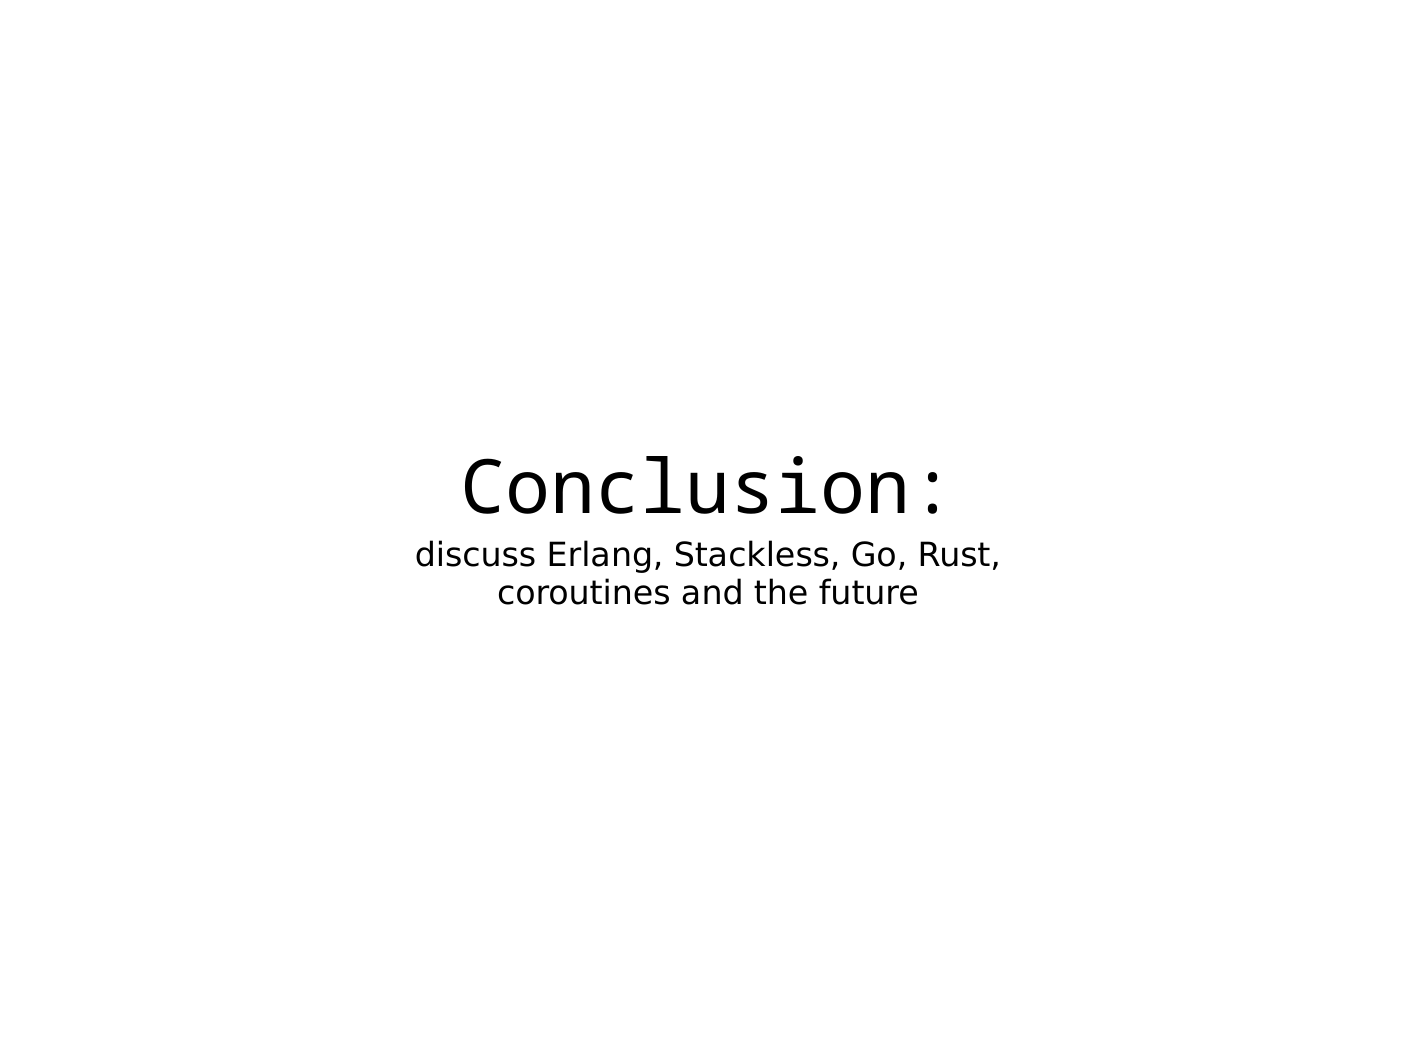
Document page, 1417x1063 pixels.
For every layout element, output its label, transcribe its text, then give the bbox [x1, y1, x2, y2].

text_box Conclusion: discuss Erlang, Stackless, Go, Rust, coroutines and the future [137, 425, 1280, 606]
